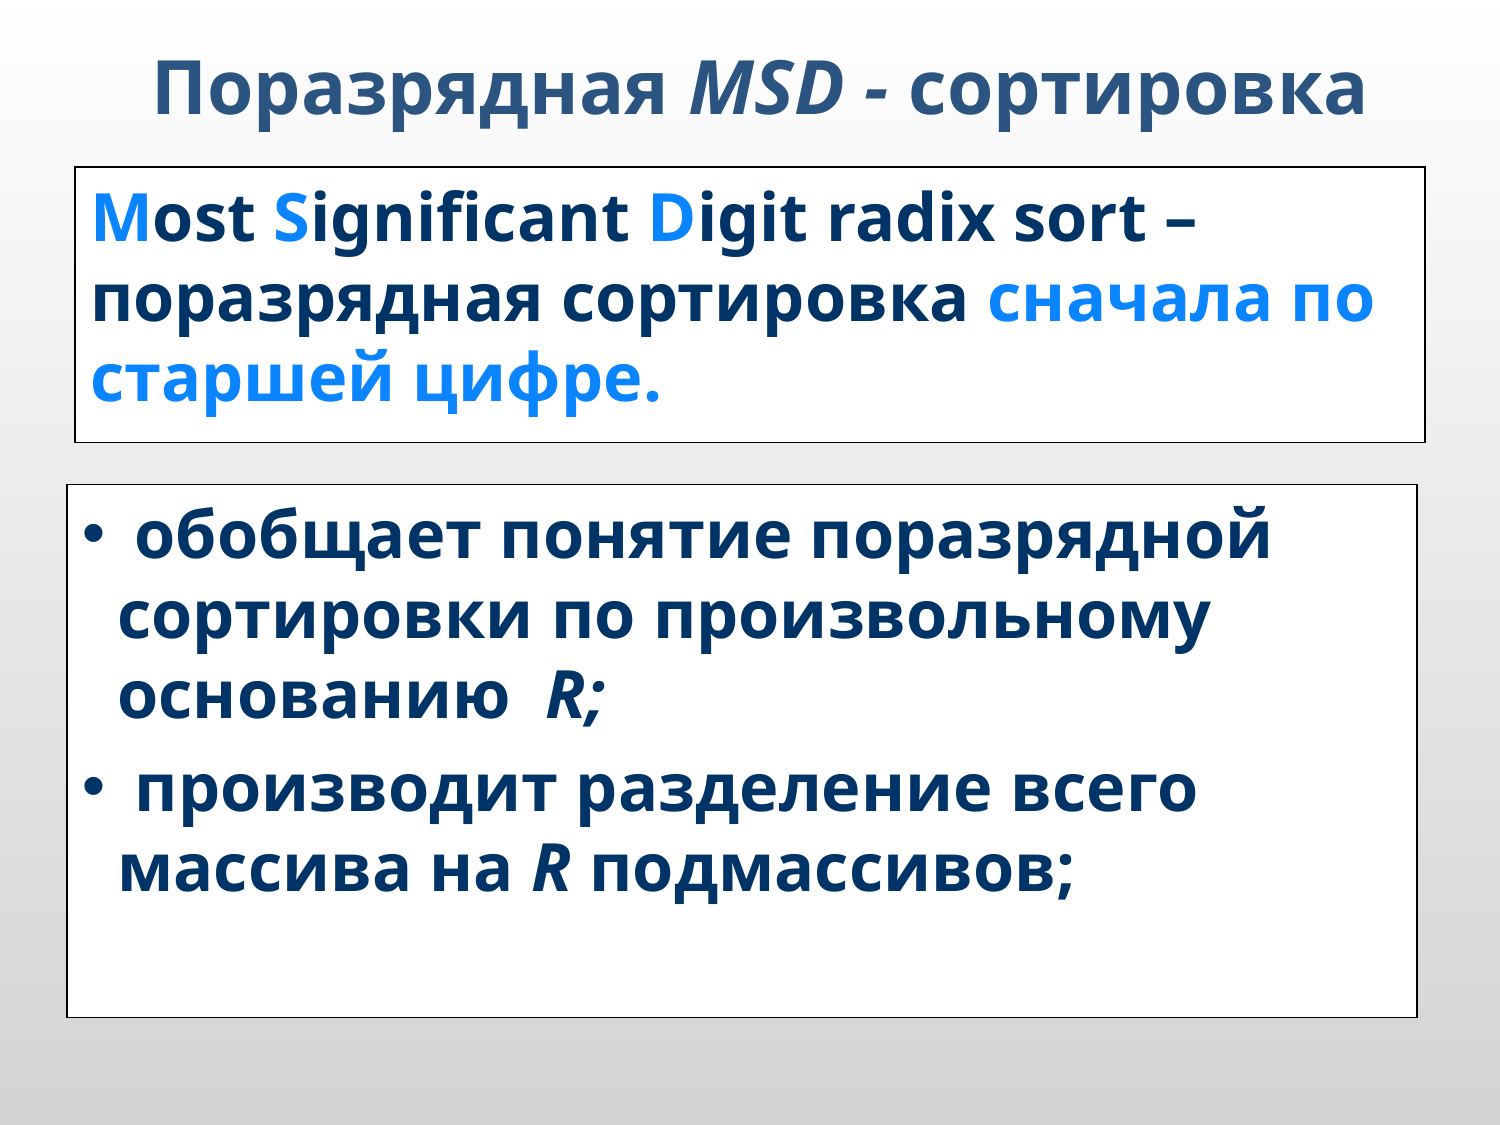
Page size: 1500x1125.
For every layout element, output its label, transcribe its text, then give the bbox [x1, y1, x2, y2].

list Most Significant Digit radix sort – поразрядная сортировка сначала по старшей цифре. [75, 167, 1425, 443]
text_box Поразрядная MSD - сортировка [85, 47, 1436, 123]
text_box обобщает понятие поразрядной сортировки по произвольному основанию R; производит разделение всего массива на R подмассивов; [67, 484, 1418, 1018]
